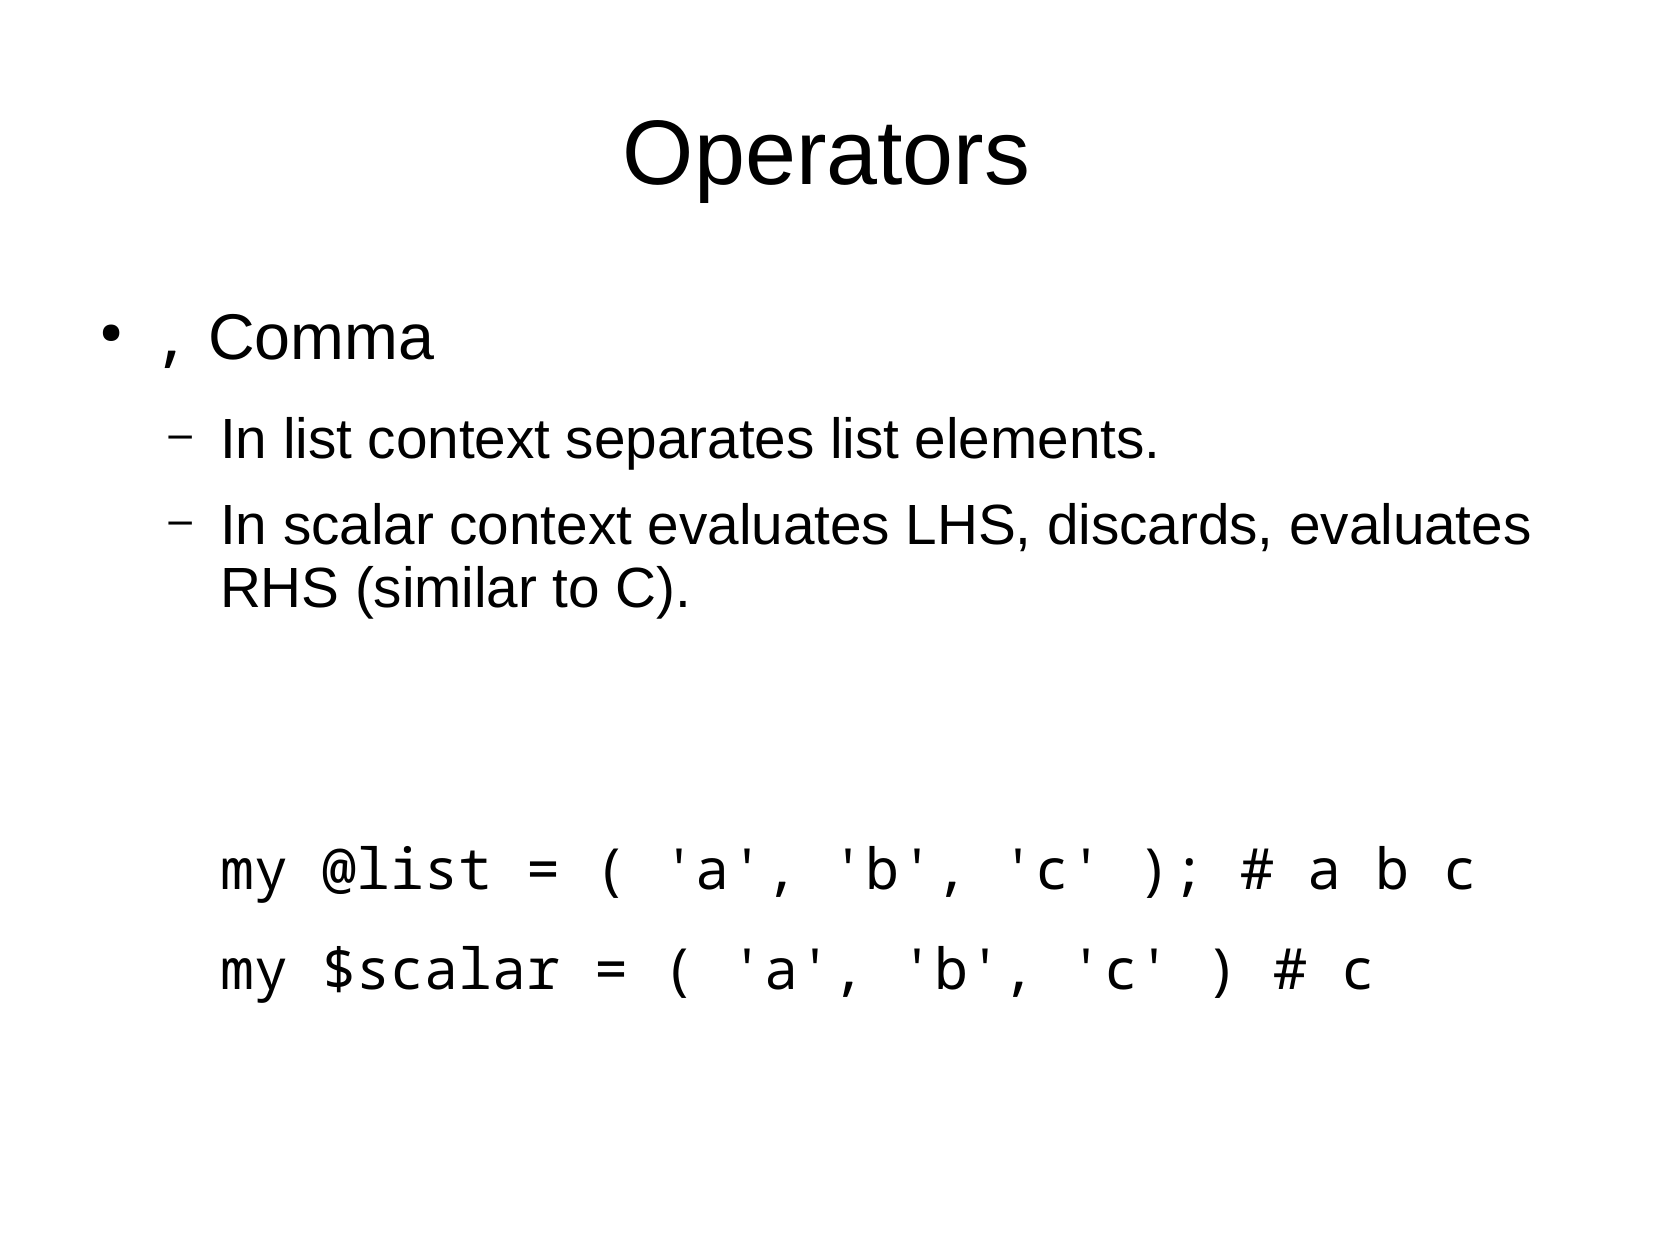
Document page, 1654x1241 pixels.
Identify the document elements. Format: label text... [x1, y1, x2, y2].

list , Comma In list context separates list elements. In scalar context evaluates LHS, discards, evaluates RHS (similar to C). my @list = ( 'a', 'b', 'c' ); # a b c my $scalar = ( 'a', 'b', 'c' ) # c [82, 290, 1571, 1010]
title Operators [82, 49, 1571, 257]
